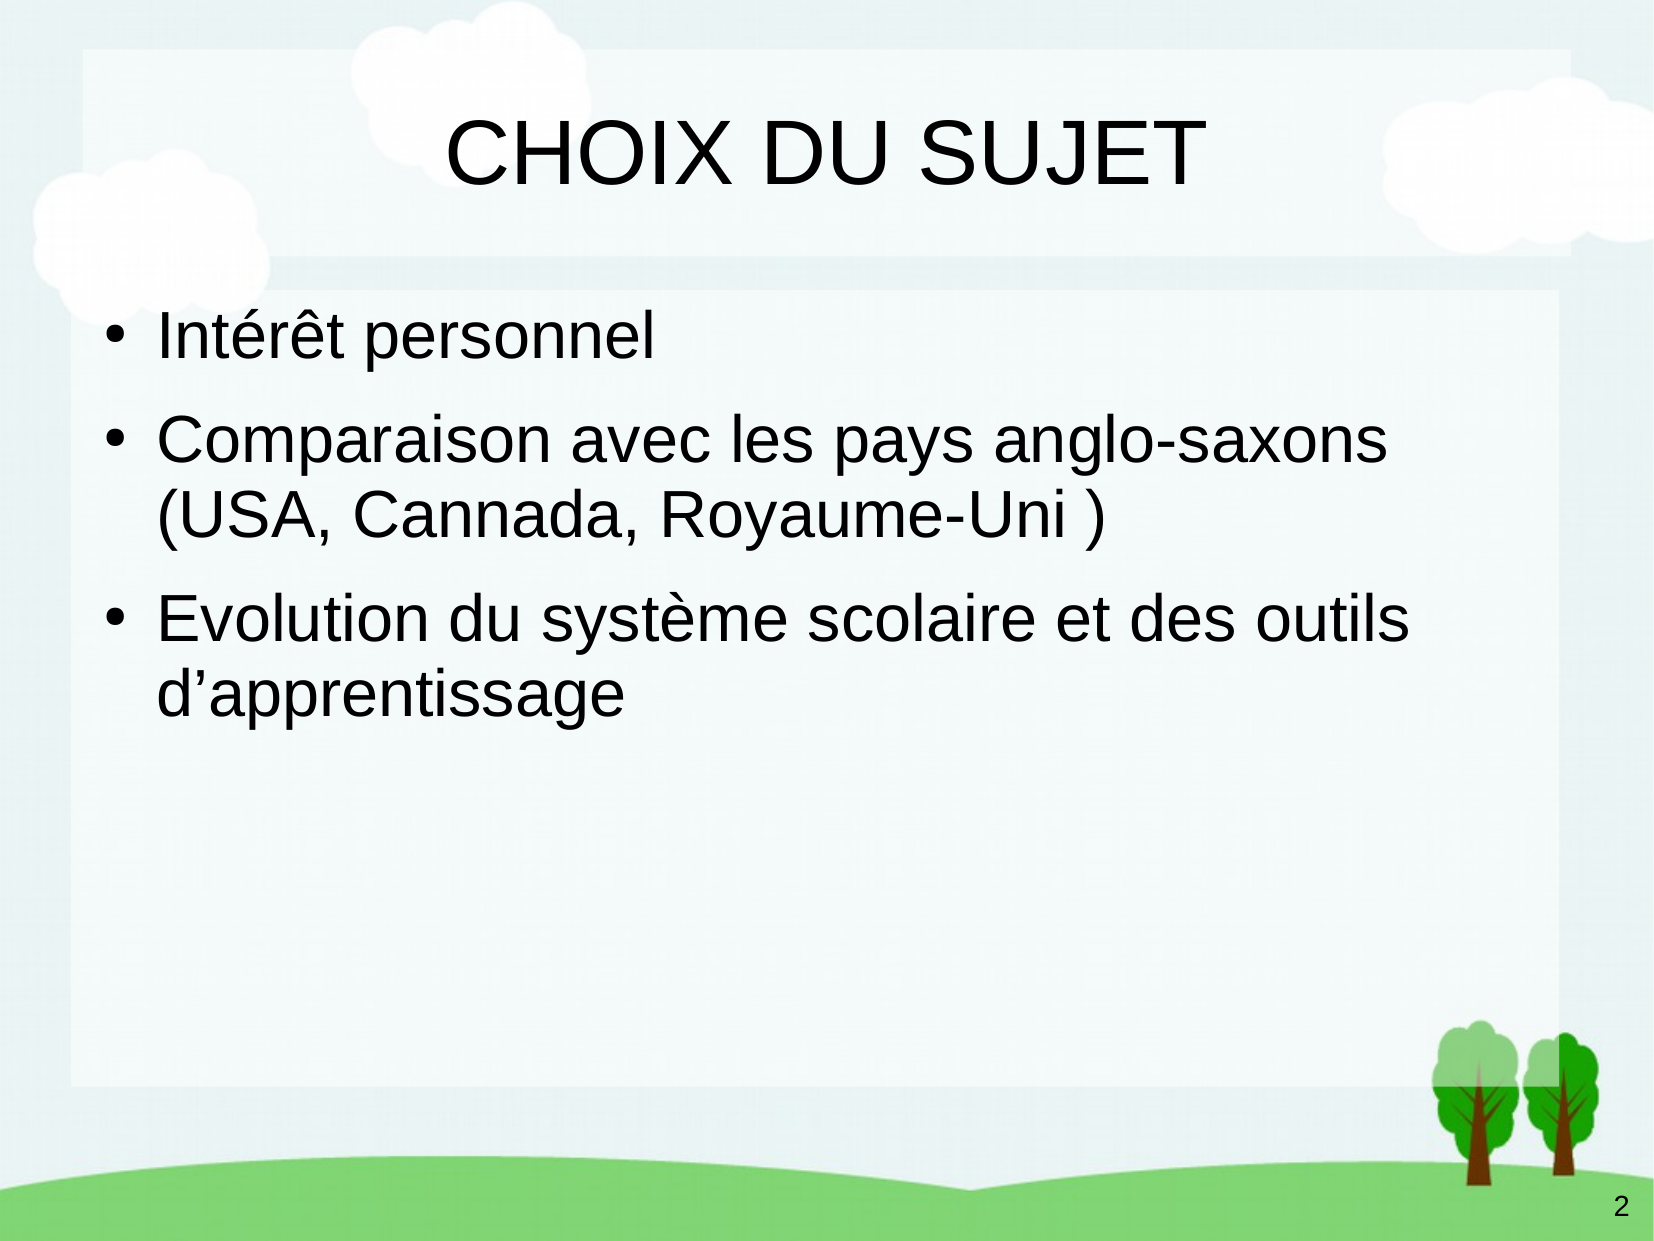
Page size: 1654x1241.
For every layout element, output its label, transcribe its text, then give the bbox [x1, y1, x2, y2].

title CHOIX DU SUJET [82, 49, 1571, 257]
picture [0, 0, 1654, 1241]
text_box Intérêt personnel Comparaison avec les pays anglo-saxons (USA, Cannada, Royaume-Uni ) Evolution du système scolaire et des outils d’apprentissage [70, 290, 1560, 1087]
